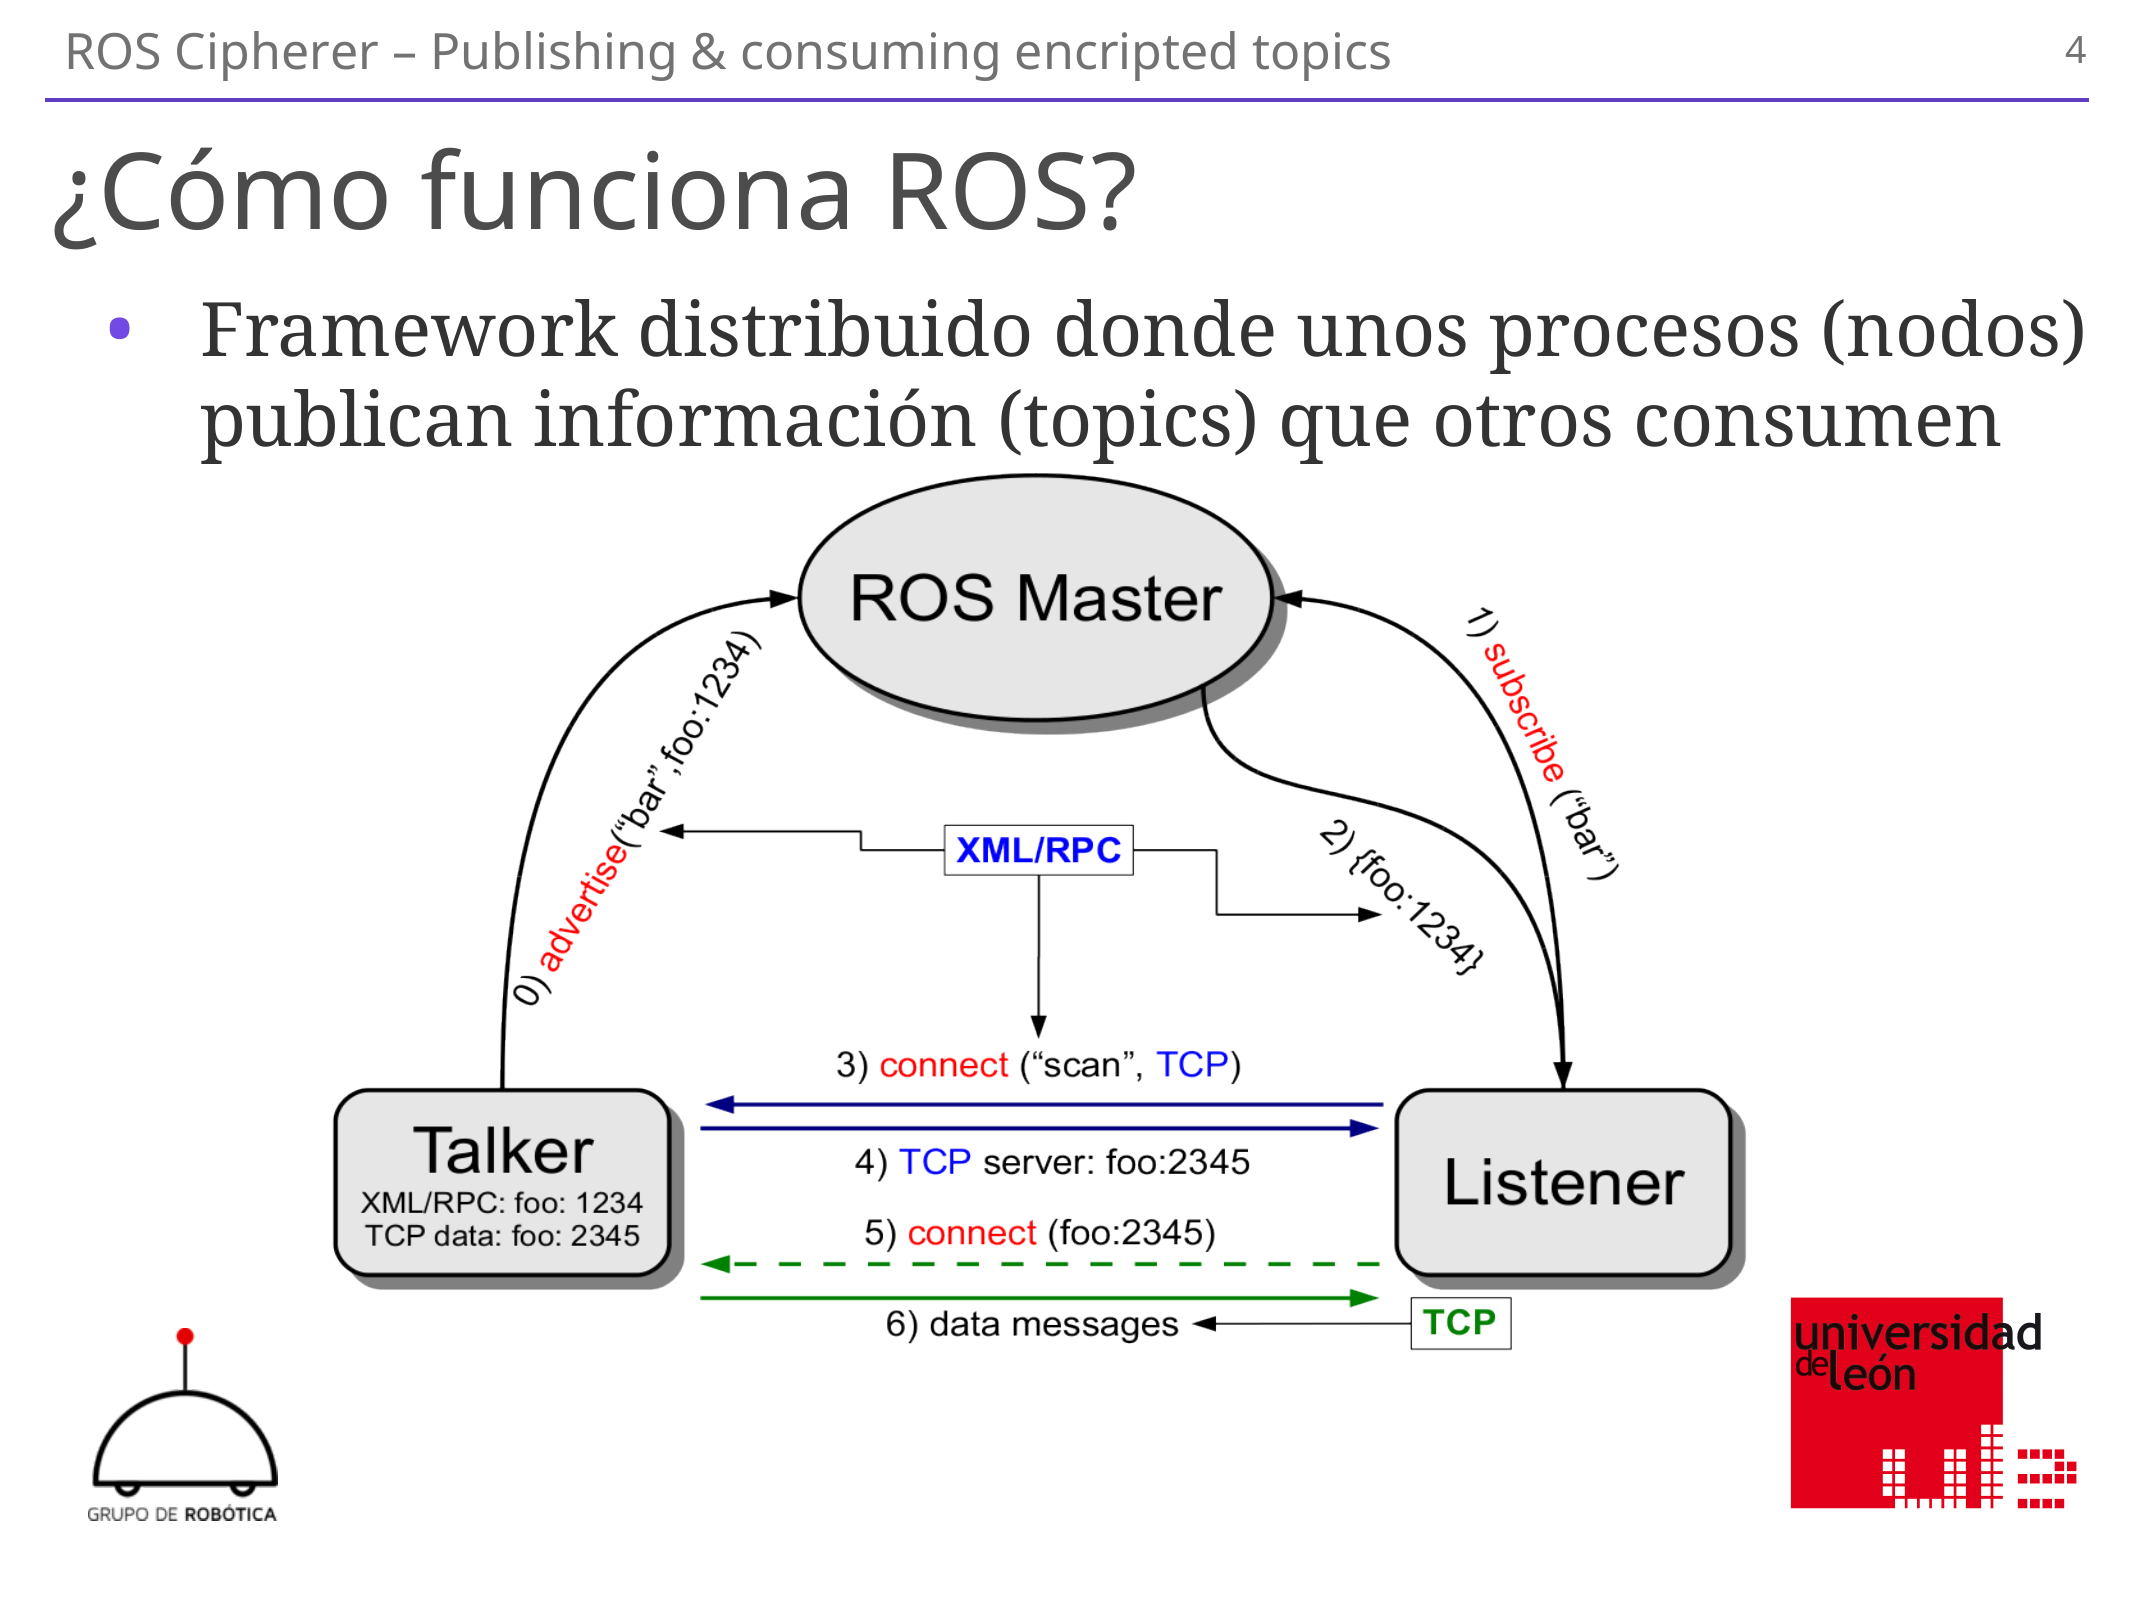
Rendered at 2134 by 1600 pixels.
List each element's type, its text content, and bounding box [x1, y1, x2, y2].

list Framework distribuido donde unos procesos (nodos) publican información (topics) que otros consumen [54, 272, 2098, 1576]
text_box ROS Cipherer – Publishing & consuming encripted topics [37, 9, 2021, 91]
title ¿Cómo funciona ROS? [52, 113, 2096, 260]
picture [88, 1328, 278, 1521]
picture [293, 466, 2097, 1565]
